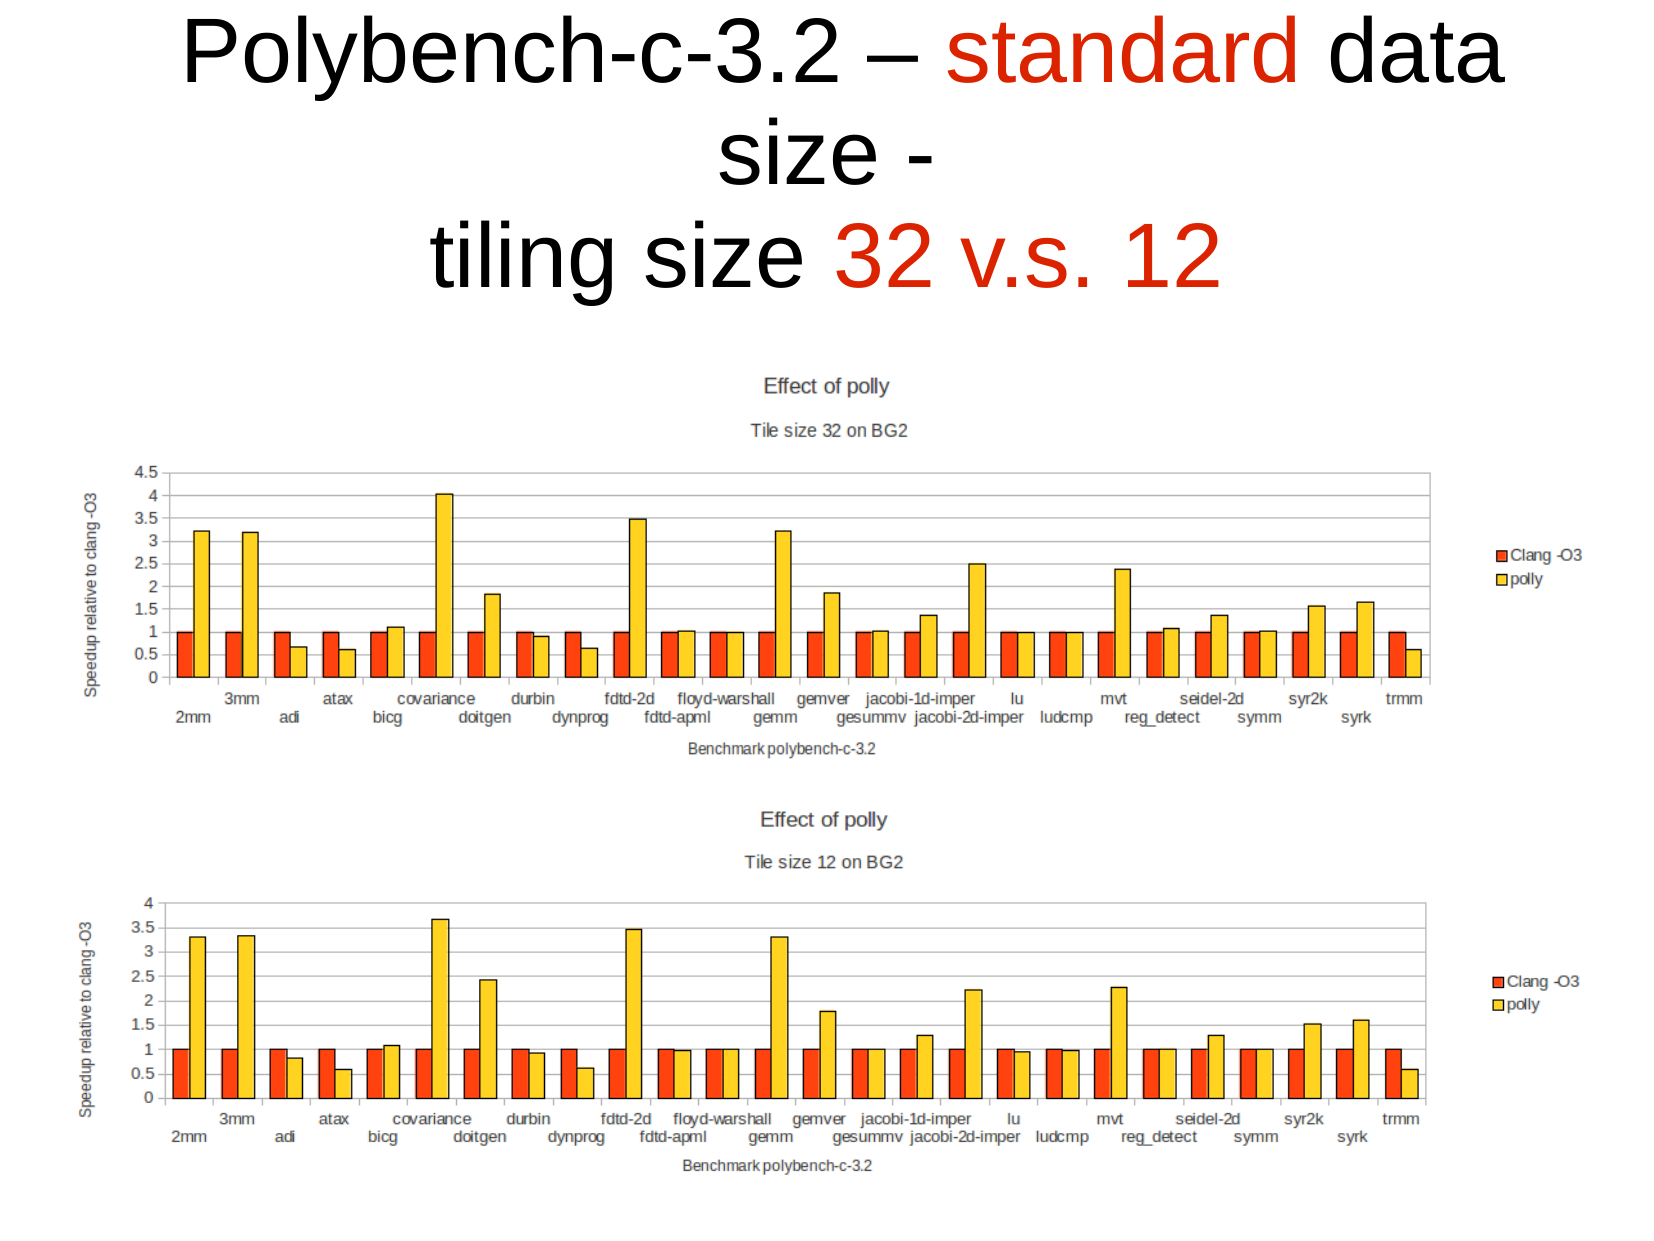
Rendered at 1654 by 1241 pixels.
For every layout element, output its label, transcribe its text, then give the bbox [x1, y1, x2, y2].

title Polybench-c-3.2 – standard data size - tiling size 32 v.s. 12 [82, 0, 1571, 307]
picture [60, 794, 1591, 1186]
picture [68, 362, 1591, 766]
